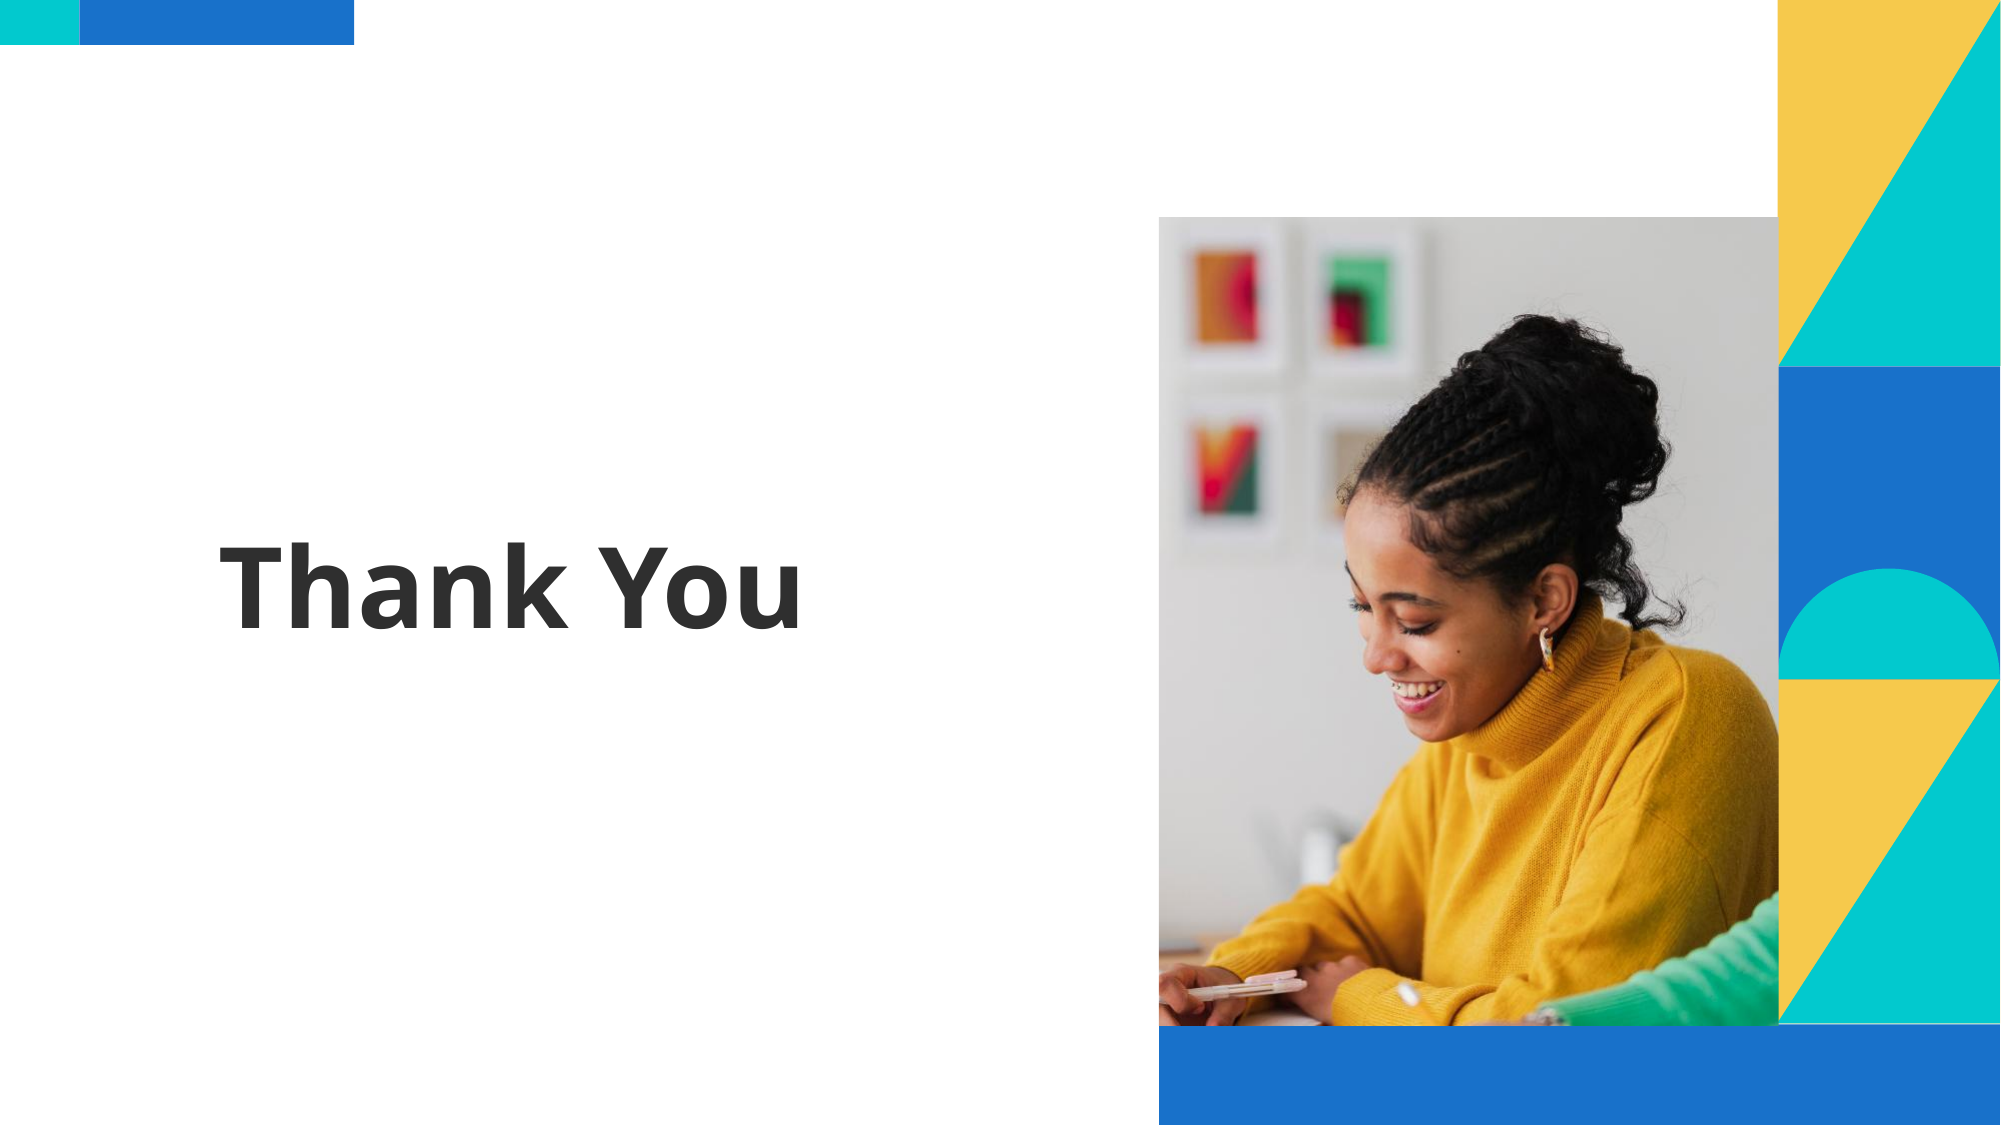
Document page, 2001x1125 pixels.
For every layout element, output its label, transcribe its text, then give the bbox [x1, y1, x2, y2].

picture [1158, 217, 1779, 1026]
title Thank You [218, 272, 1084, 896]
